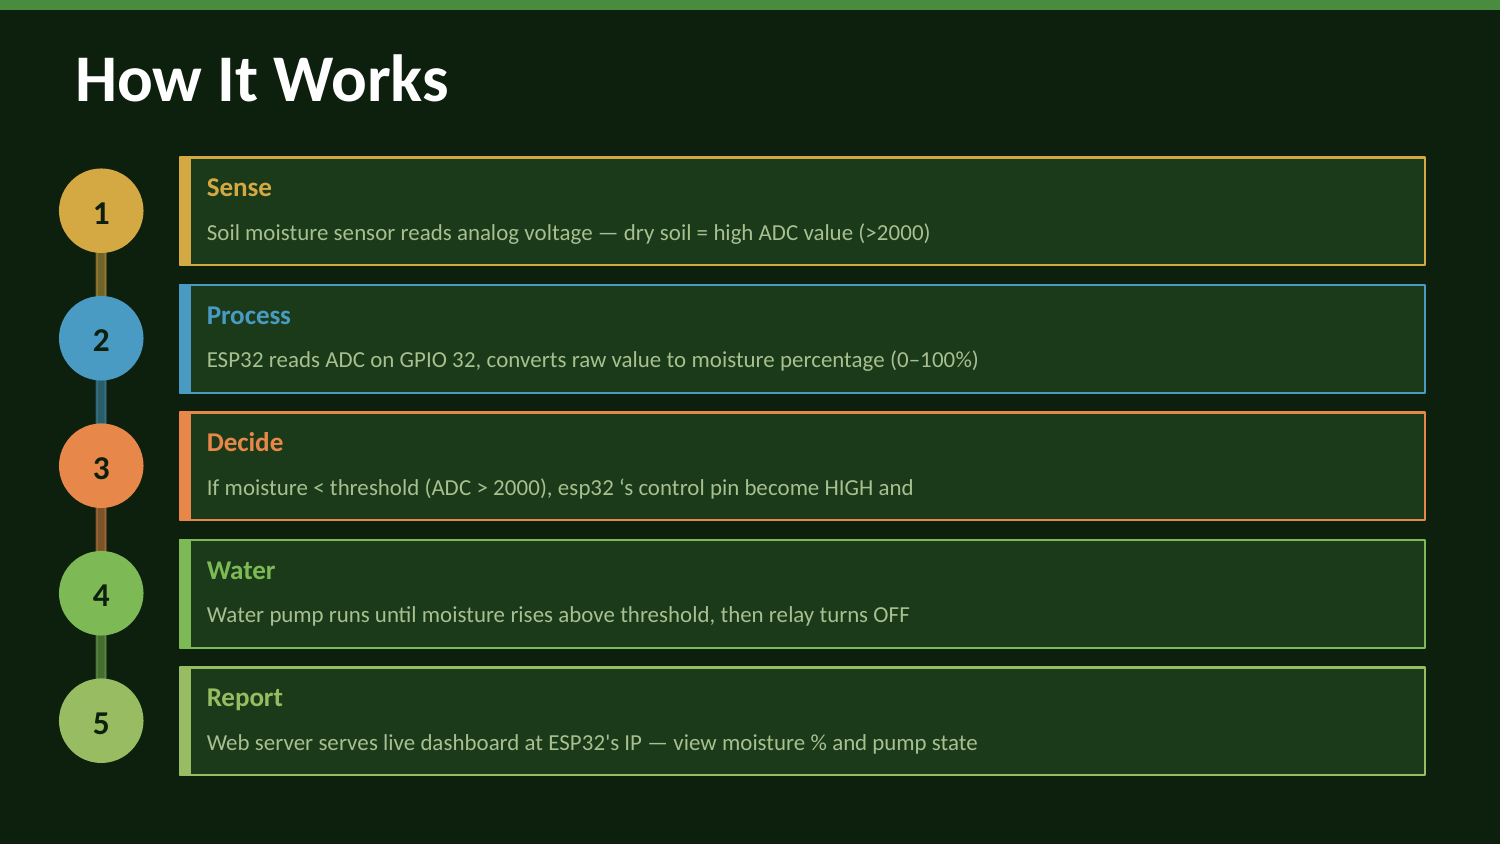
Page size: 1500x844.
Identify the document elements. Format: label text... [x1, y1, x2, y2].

text_box Sense [206, 163, 387, 208]
text_box Water [206, 545, 387, 590]
text_box [0, 0, 1500, 9]
text_box 4 [60, 551, 143, 635]
text_box 5 [60, 679, 143, 762]
text_box How It Works [74, 29, 1425, 120]
text_box 2 [60, 296, 143, 380]
text_box Process [206, 290, 387, 335]
text_box 1 [60, 169, 143, 252]
text_box [179, 667, 1425, 776]
text_box Water pump runs until moisture rises above threshold, then relay turns OFF [206, 590, 1392, 636]
text_box Web server serves live dashboard at ESP32's IP — view moisture % and pump state [206, 718, 1392, 764]
text_box Soil moisture sensor reads analog voltage — dry soil = high ADC value (>2000) [206, 208, 1392, 254]
text_box Report [206, 673, 387, 718]
text_box If moisture < threshold (ADC > 2000), esp32 ‘s control pin become HIGH and [206, 463, 1392, 509]
text_box [96, 506, 106, 551]
text_box Decide [206, 418, 387, 463]
text_box [96, 251, 106, 296]
text_box [179, 412, 1425, 521]
text_box ESP32 reads ADC on GPIO 32, converts raw value to moisture percentage (0–100%) [206, 335, 1392, 381]
text_box 3 [60, 424, 143, 507]
text_box [179, 540, 1425, 648]
text_box [179, 157, 1425, 266]
text_box [179, 285, 1425, 393]
text_box [96, 634, 106, 679]
text_box [96, 379, 106, 424]
